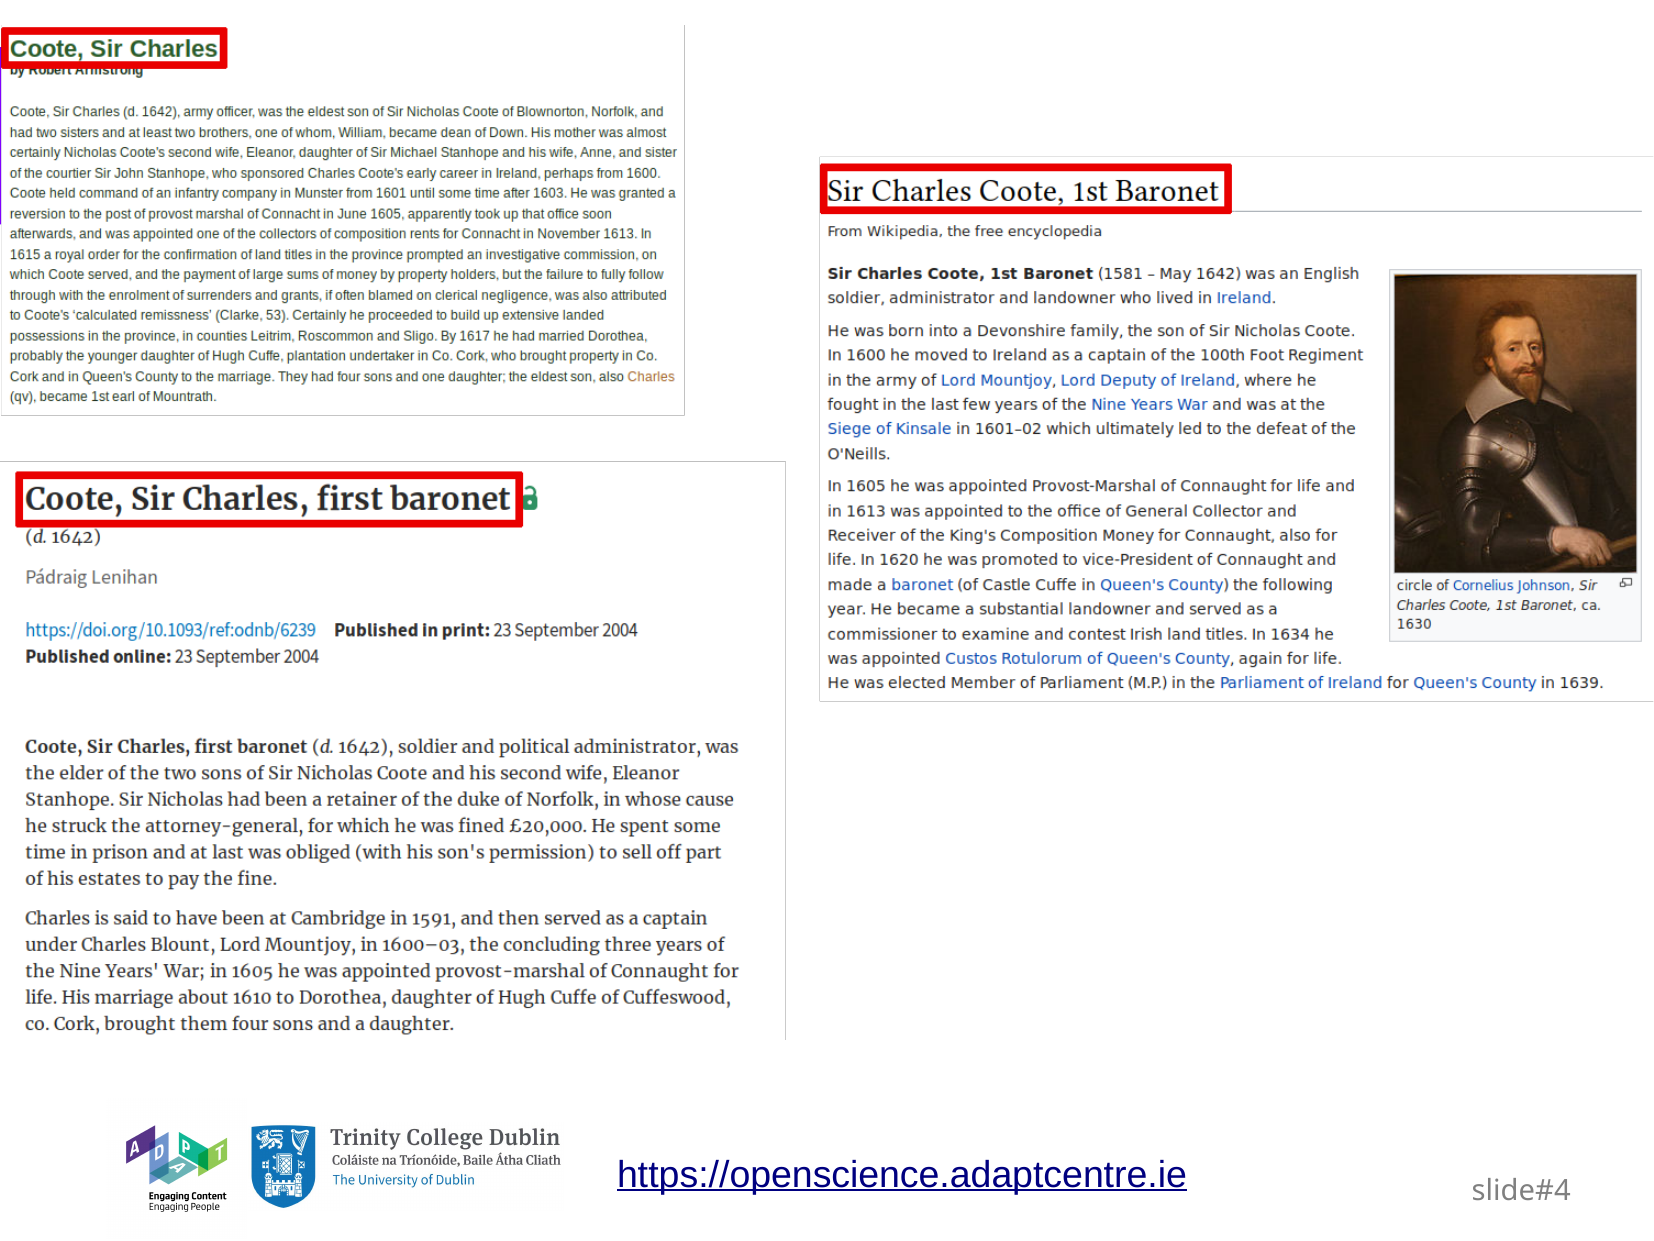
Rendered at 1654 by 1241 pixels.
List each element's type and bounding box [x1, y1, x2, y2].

picture [248, 1122, 564, 1211]
picture [0, 25, 1654, 1040]
picture [106, 1098, 247, 1239]
